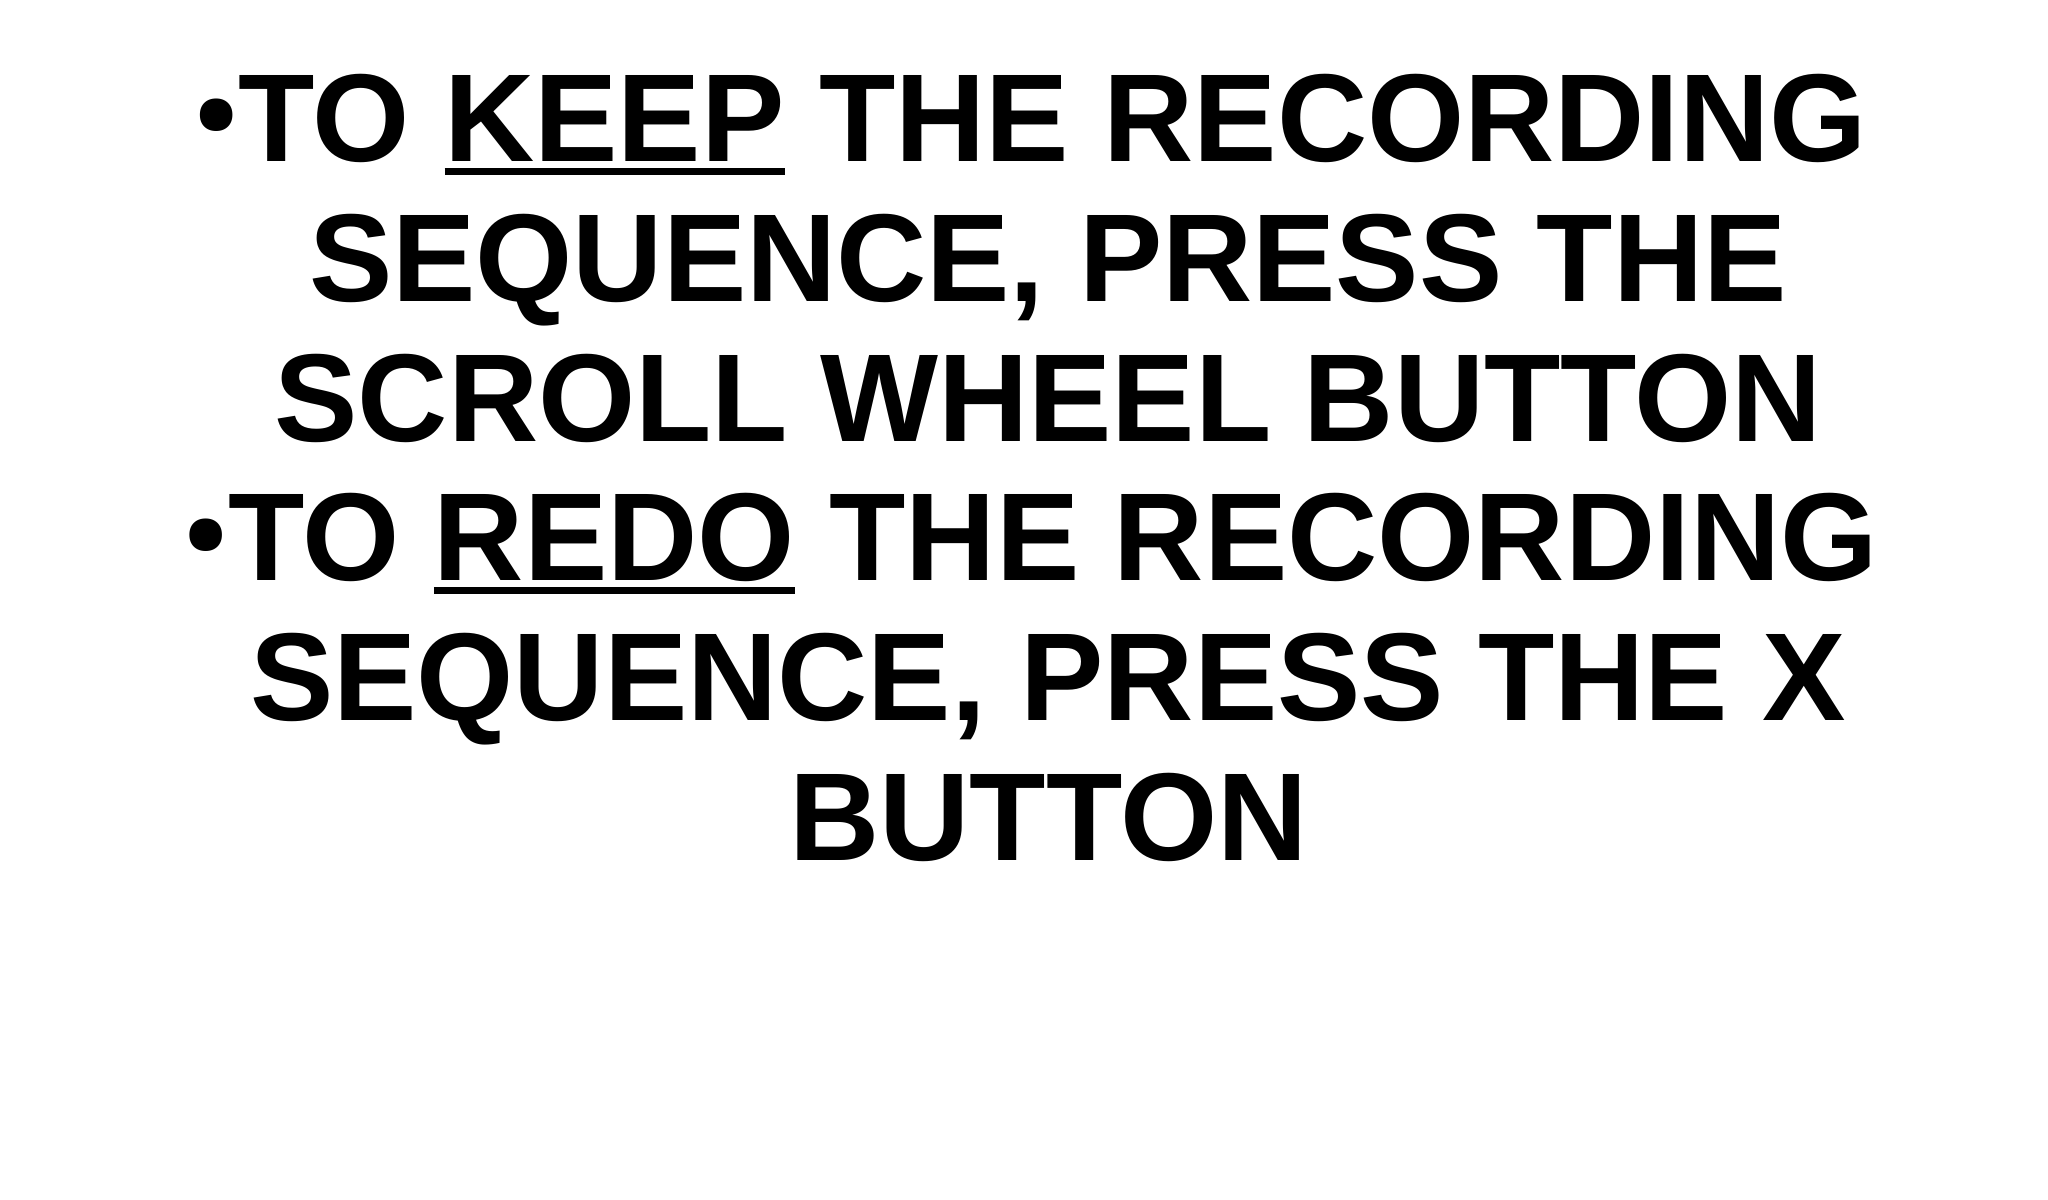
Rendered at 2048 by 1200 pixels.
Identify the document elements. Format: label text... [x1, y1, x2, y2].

text_box TO KEEP THE RECORDING SEQUENCE, PRESS THE SCROLL WHEEL BUTTON TO REDO THE RECORDING SEQUENCE, PRESS THE X BUTTON [37, 40, 2025, 1097]
